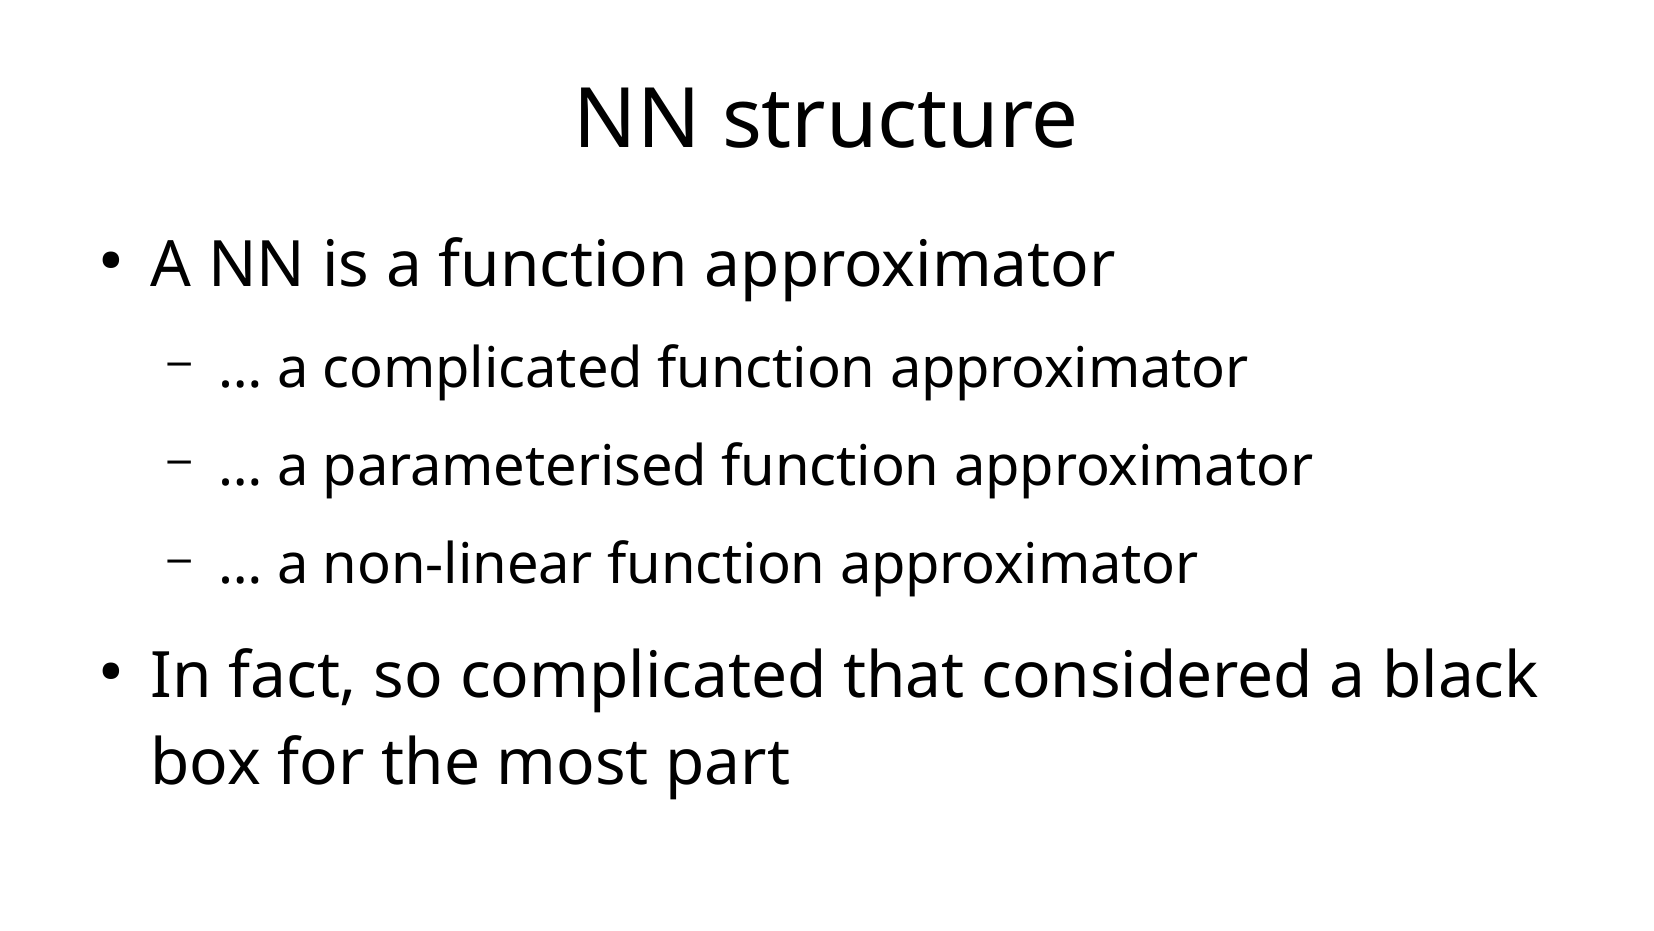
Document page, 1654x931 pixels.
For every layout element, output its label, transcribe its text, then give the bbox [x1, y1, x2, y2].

title NN structure [82, 37, 1571, 193]
list A NN is a function approximator … a complicated function approximator … a parameterised function approximator … a non-linear function approximator In fact, so complicated that considered a black box for the most part [82, 217, 1571, 811]
